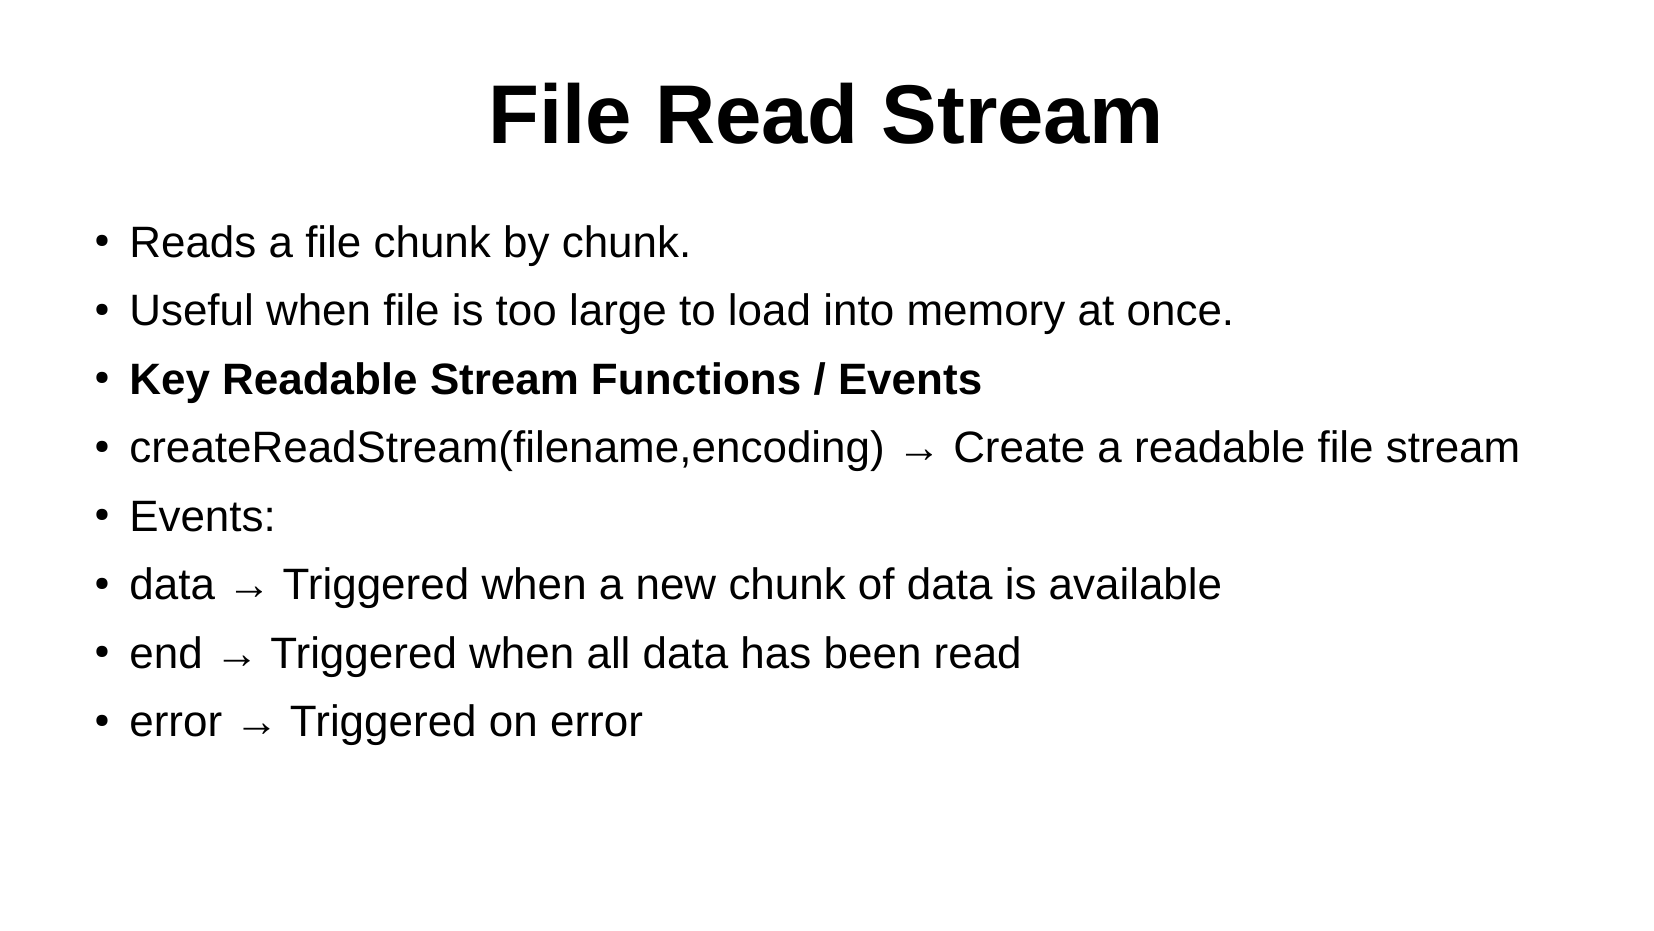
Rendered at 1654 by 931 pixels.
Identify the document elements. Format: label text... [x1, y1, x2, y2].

title File Read Stream [82, 37, 1571, 193]
list Reads a file chunk by chunk. Useful when file is too large to load into memory at once. Key Readable Stream Functions / Events createReadStream(filename,encoding) → Create a readable file stream Events: data → Triggered when a new chunk of data is available end → Triggered when all data has been read error → Triggered on error [82, 217, 1571, 758]
